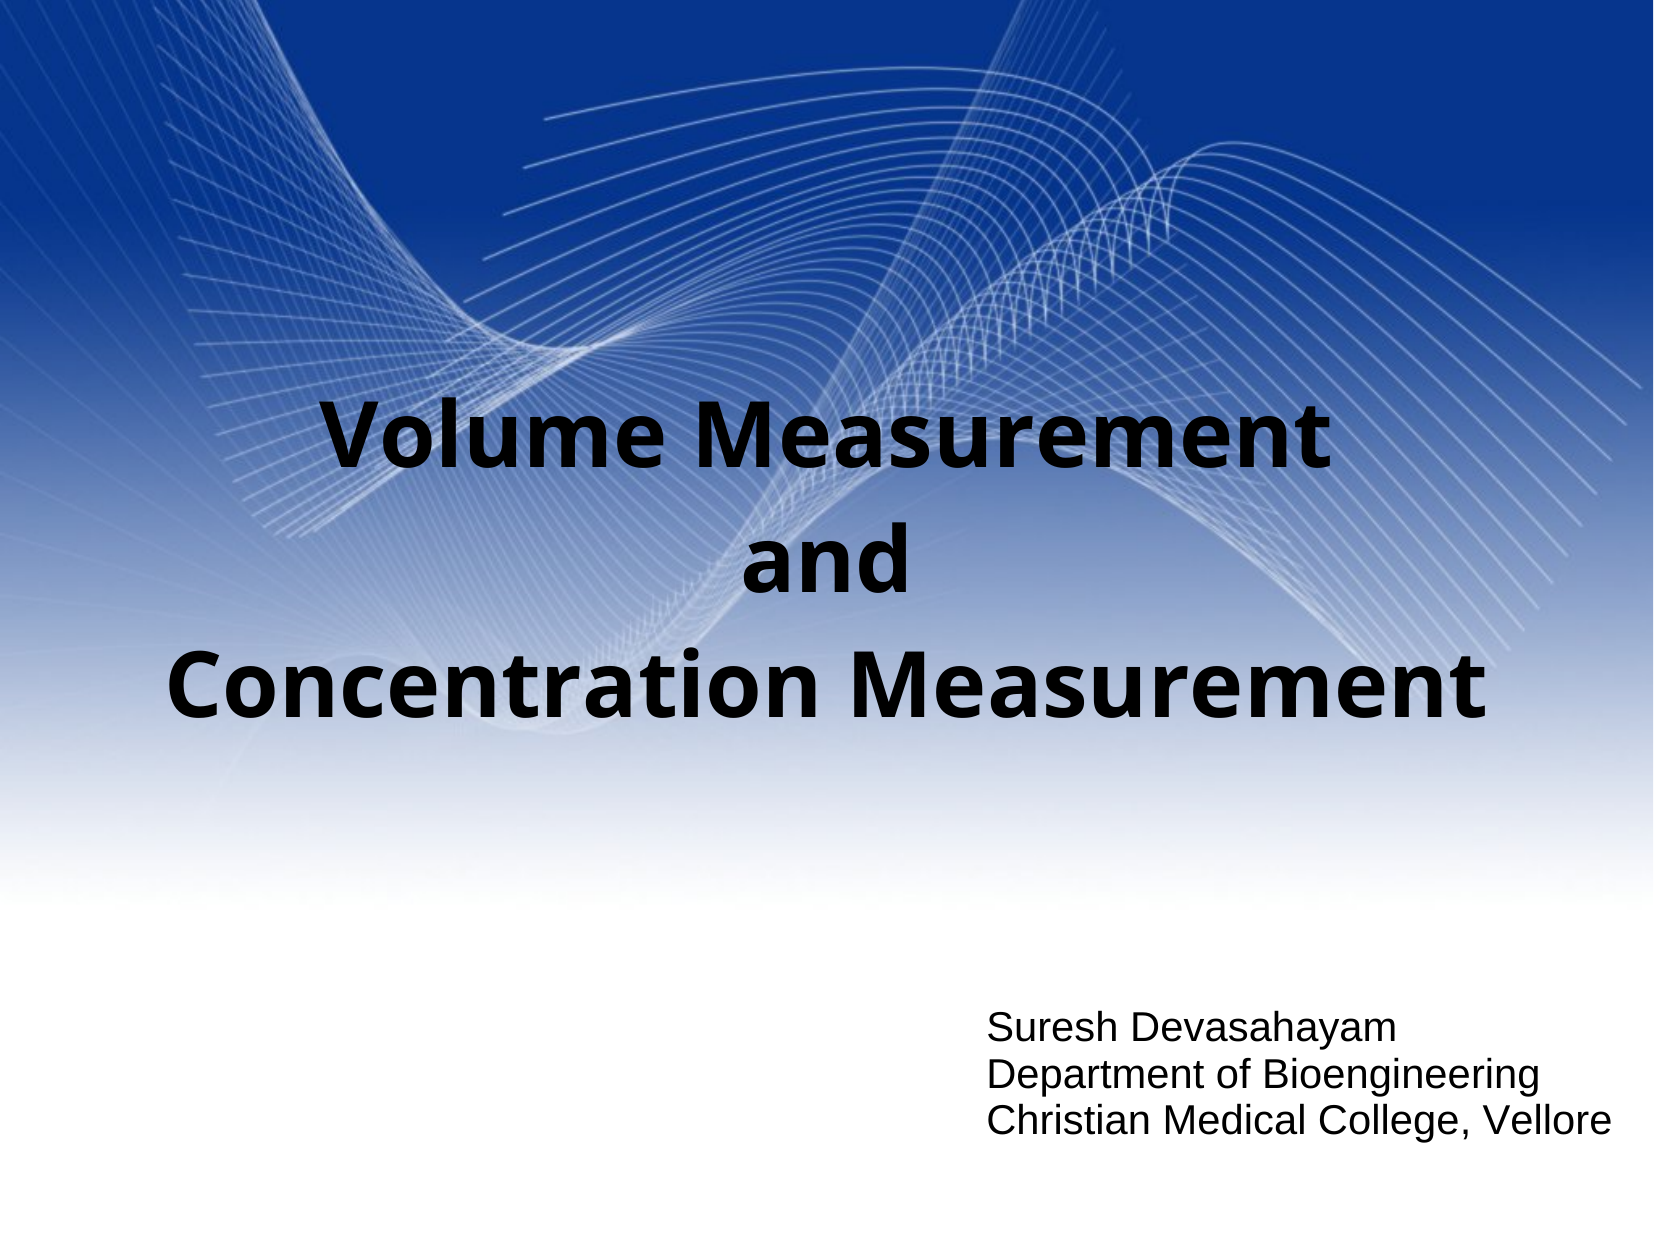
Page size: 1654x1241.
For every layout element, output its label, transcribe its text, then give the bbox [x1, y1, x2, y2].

picture [0, 0, 1654, 1241]
list Suresh Devasahayam Department of Bioengineering Christian Medical College, Vellore [915, 1003, 1625, 1192]
title Volume Measurement and Concentration Measurement [0, 368, 1653, 872]
